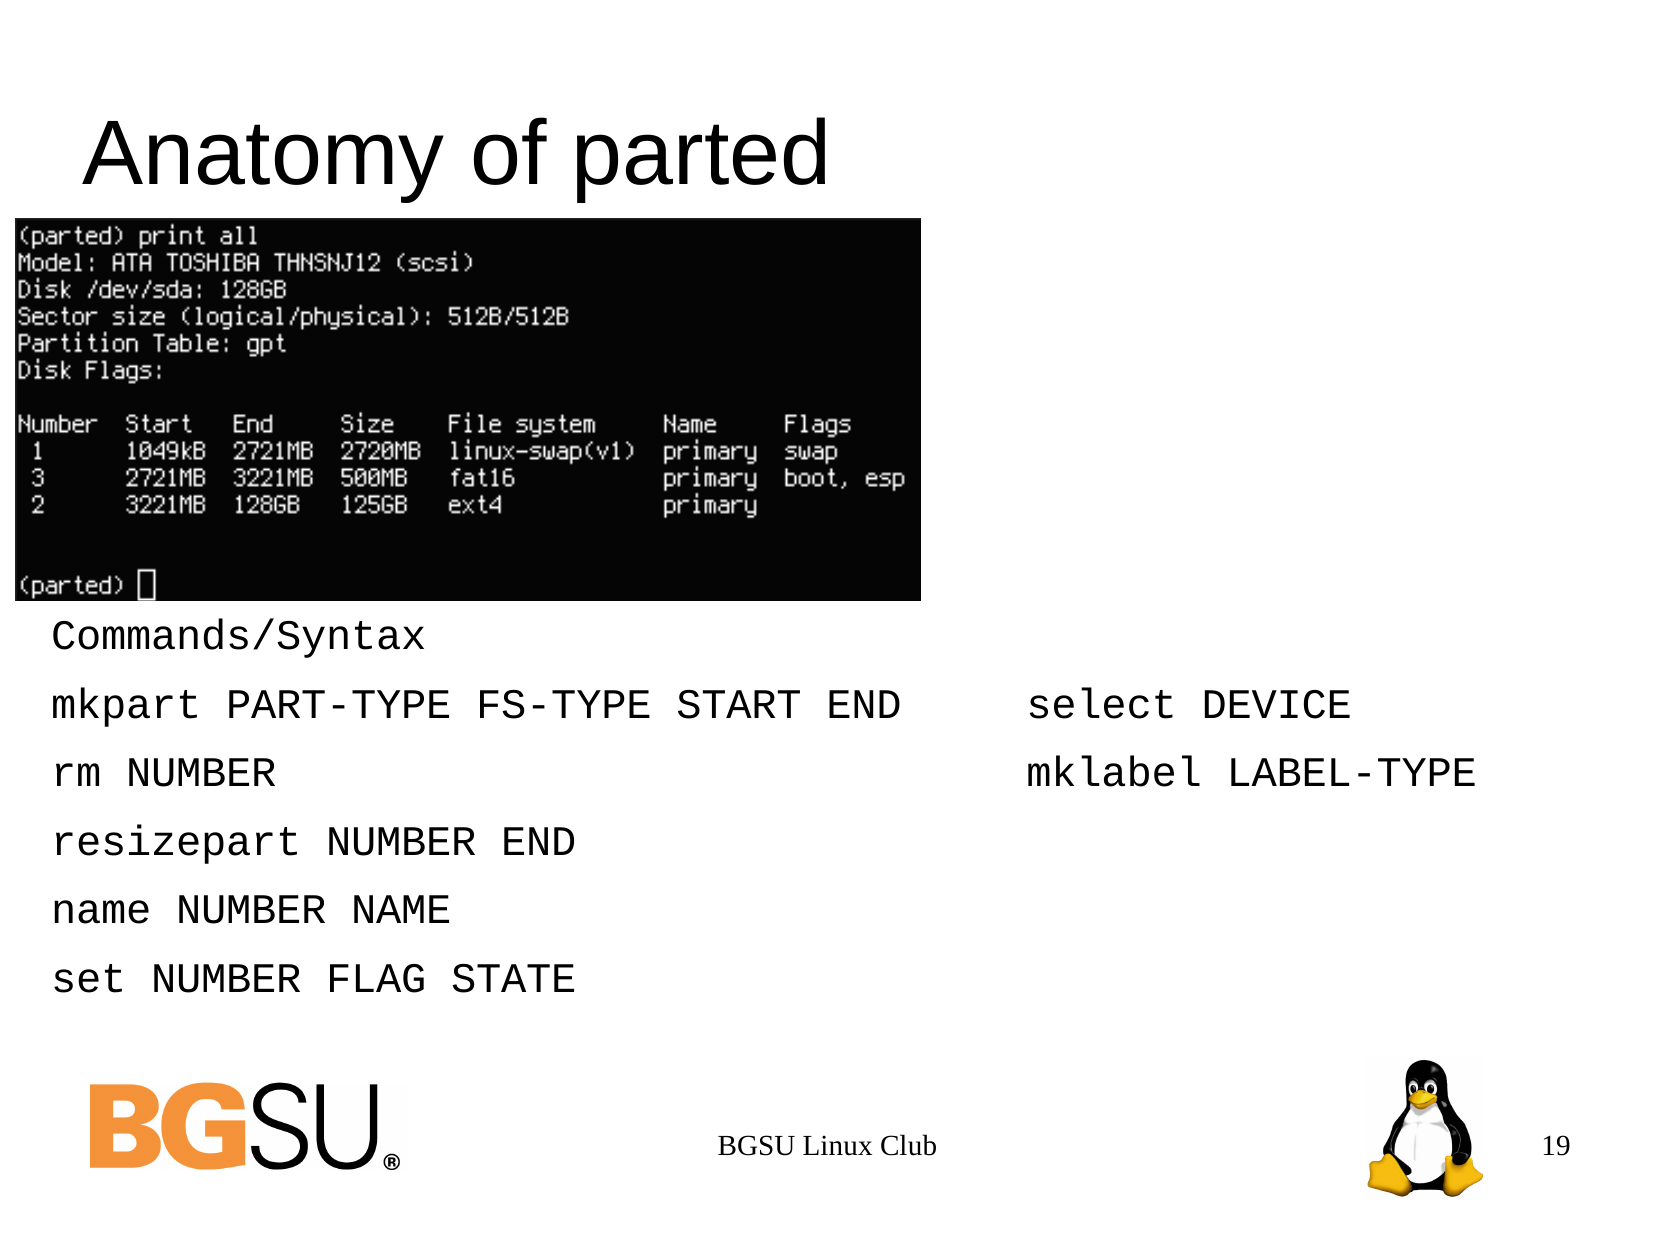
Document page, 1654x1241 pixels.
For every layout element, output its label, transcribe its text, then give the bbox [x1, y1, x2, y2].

picture [90, 1082, 409, 1171]
list Commands/Syntax mkpart PART-TYPE FS-TYPE START END select DEVICE rm NUMBER mklabel LABEL-TYPE resizepart NUMBER END name NUMBER NAME set NUMBER FLAG STATE [0, 615, 1621, 1010]
title Anatomy of parted [82, 49, 1571, 257]
picture [15, 218, 921, 601]
picture [1365, 1057, 1486, 1201]
